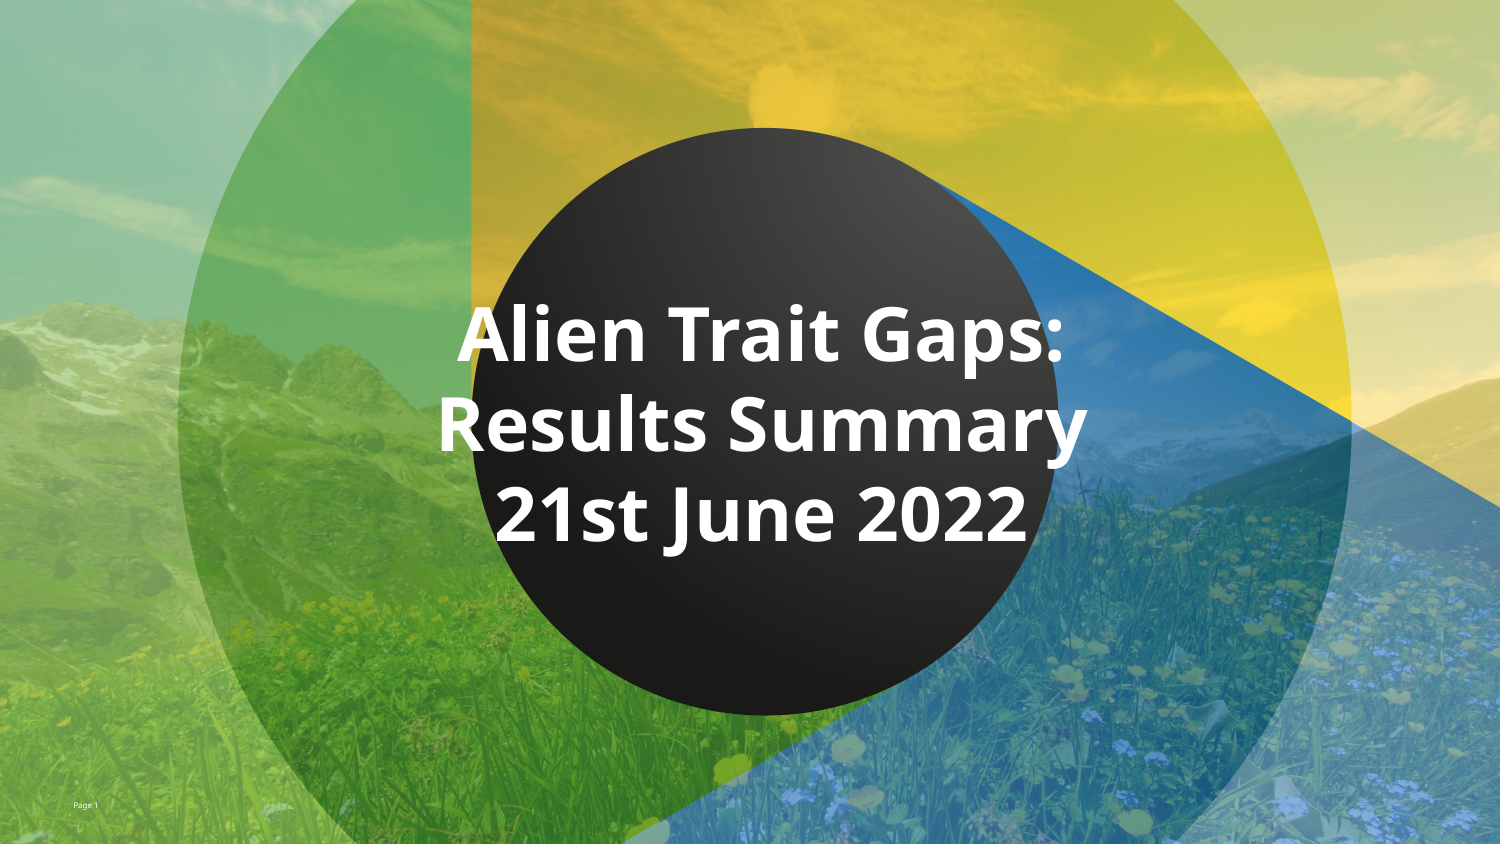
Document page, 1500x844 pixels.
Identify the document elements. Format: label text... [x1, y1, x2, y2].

picture [0, 0, 1500, 844]
list Alien Trait Gaps: Results Summary 21st June 2022 [200, 284, 1323, 560]
